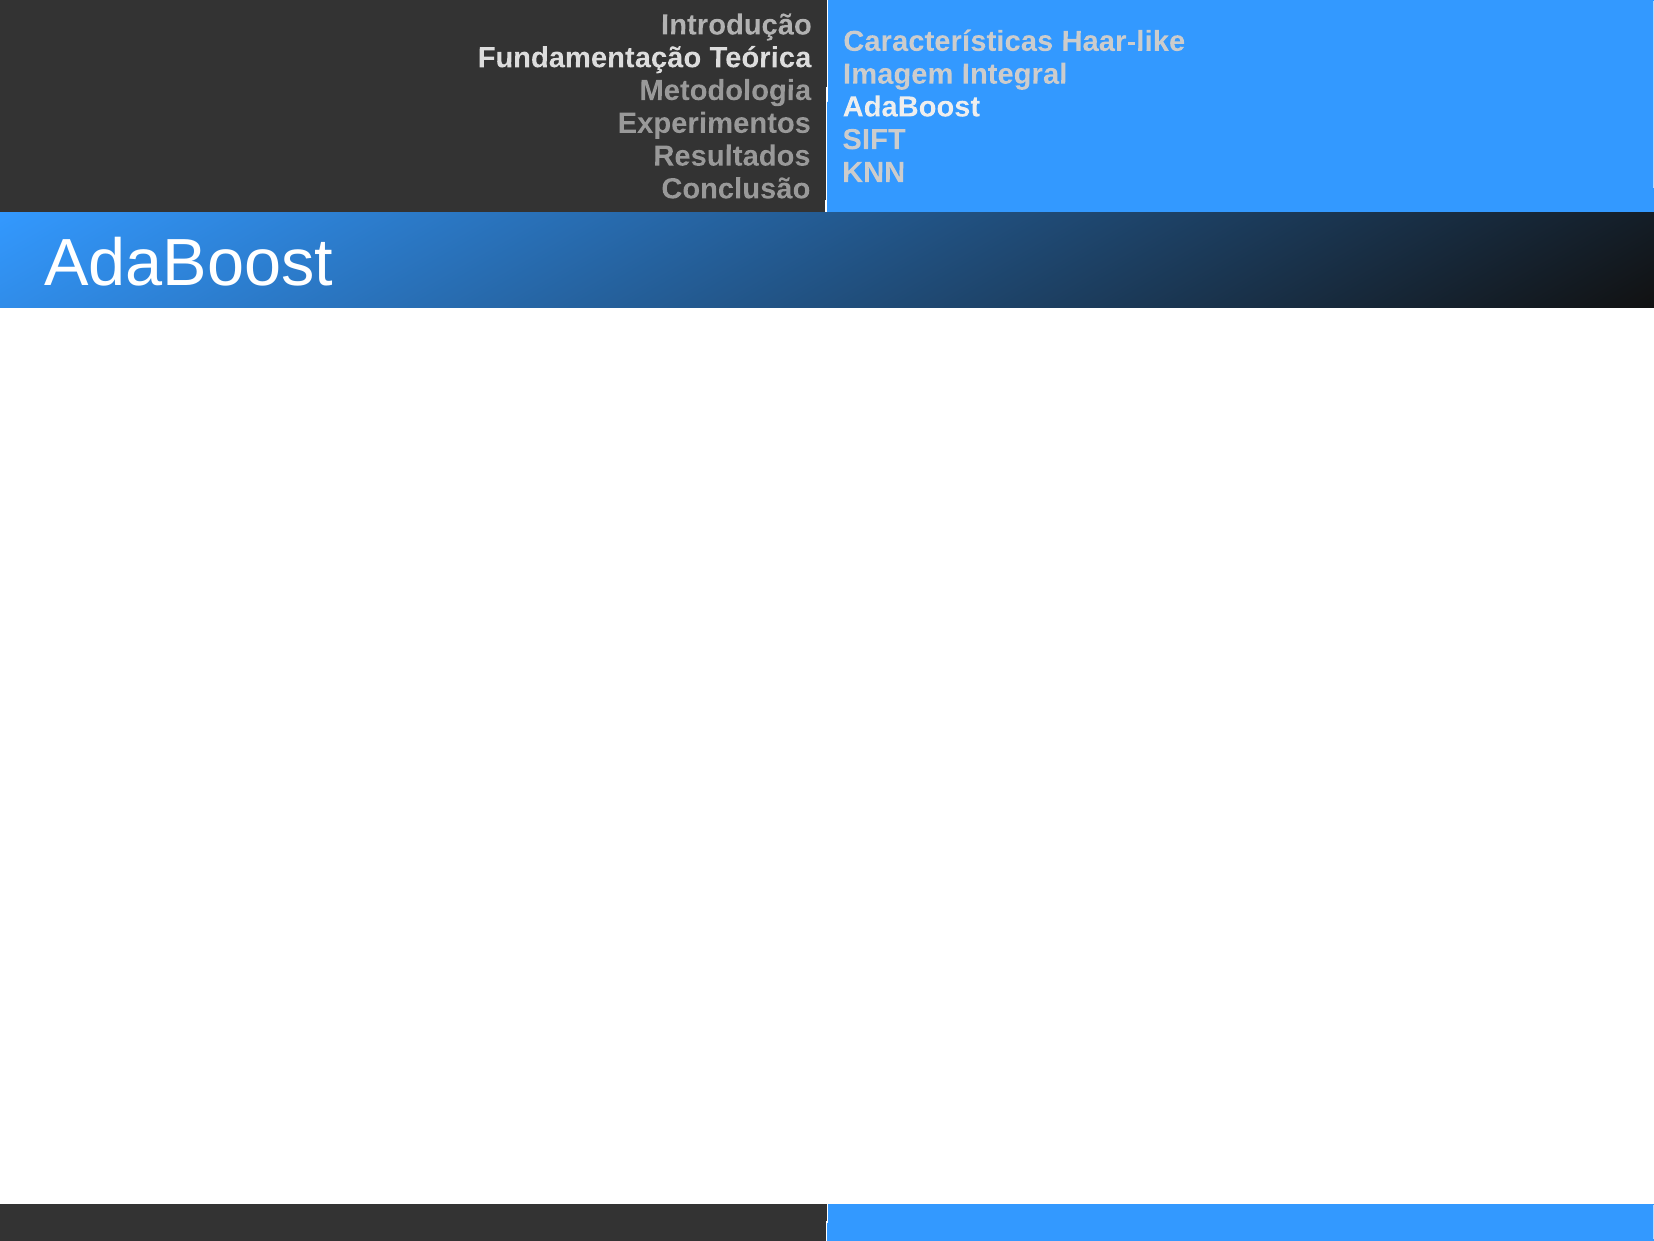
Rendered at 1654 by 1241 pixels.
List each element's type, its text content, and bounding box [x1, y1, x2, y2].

text_box Introdução Fundamentação Teórica Metodologia Experimentos Resultados Conclusão [0, 0, 827, 212]
text_box [0, 1204, 827, 1241]
text_box Características Haar-like Imagem Integral AdaBoost SIFT KNN [827, 0, 1654, 212]
text_box [827, 1204, 1654, 1241]
text_box AdaBoost [0, 212, 1654, 308]
